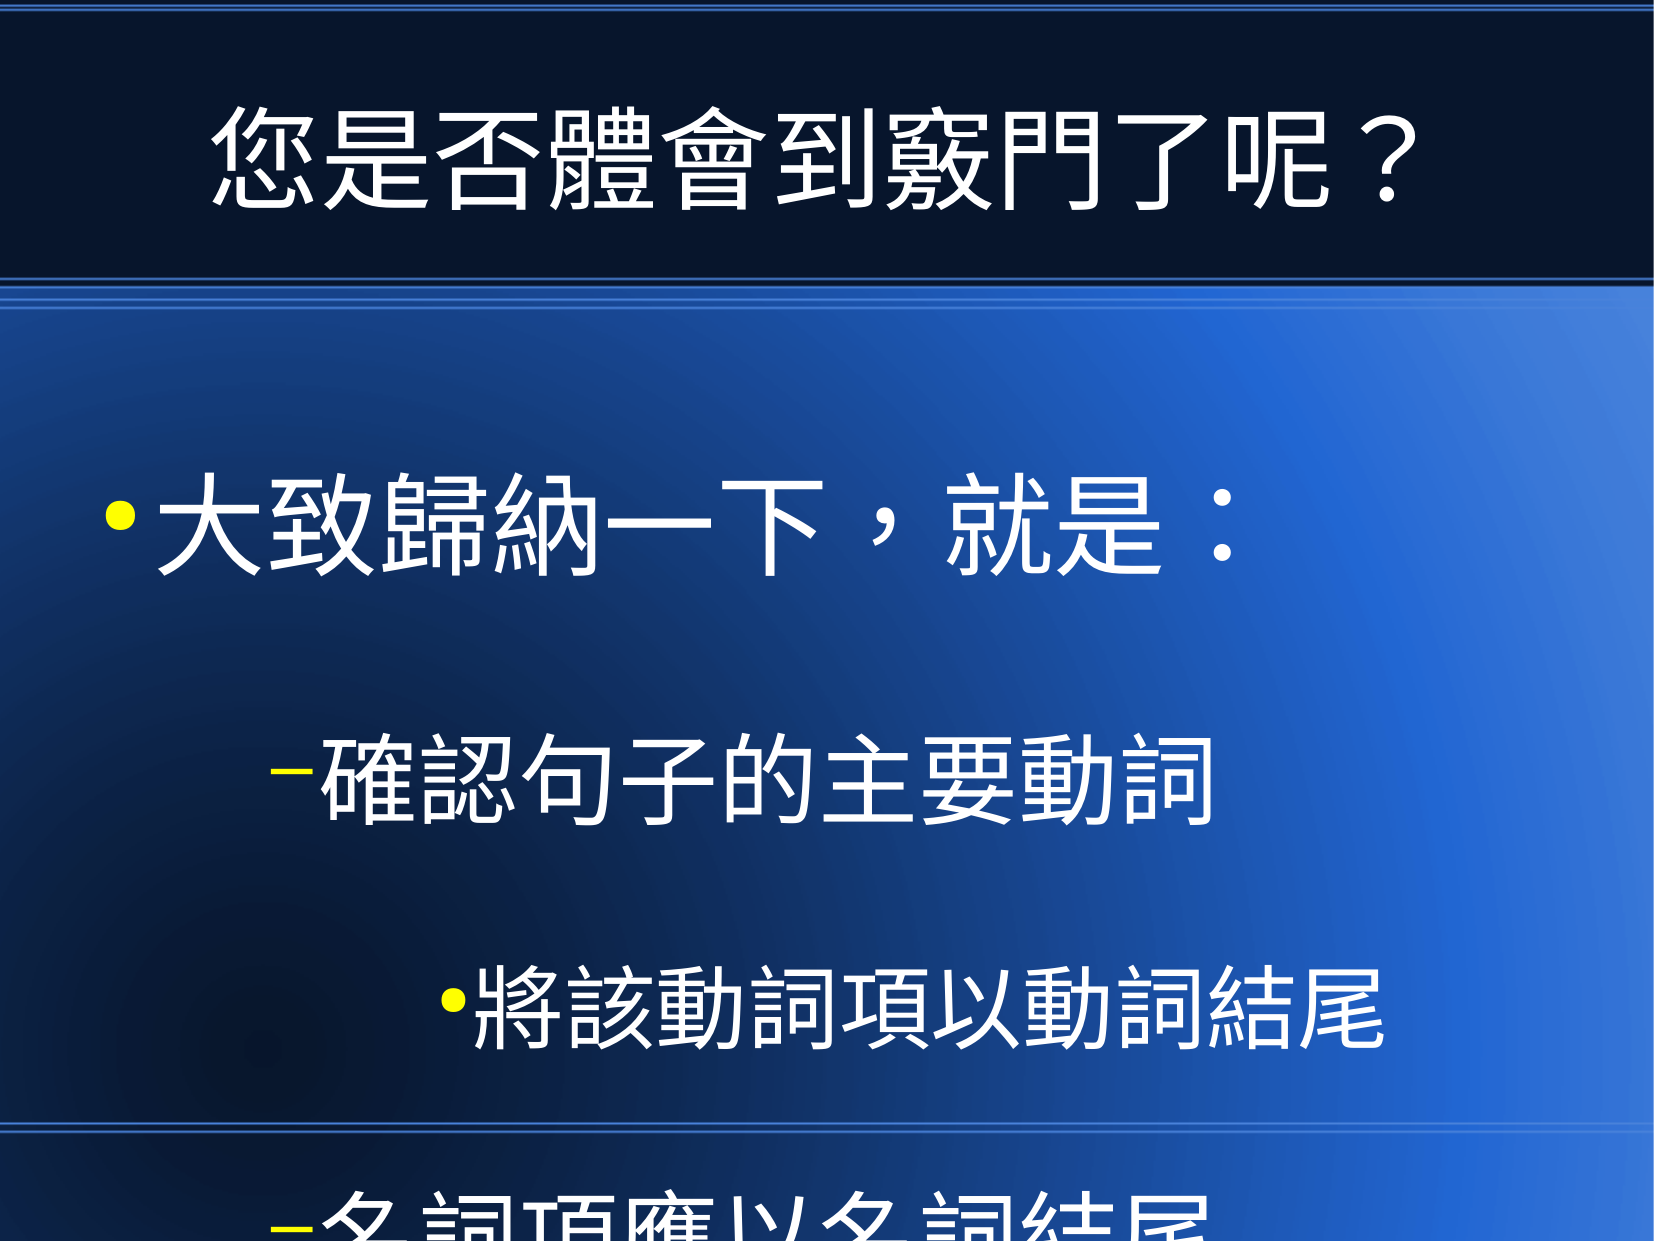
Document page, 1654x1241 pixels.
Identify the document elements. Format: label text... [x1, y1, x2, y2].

list 大致歸納一下，就是： 確認句子的主要動詞 將該動詞項以動詞結尾 名詞項應以名詞結尾 [82, 355, 1571, 1241]
picture [0, 0, 1654, 1241]
title 您是否體會到竅門了呢？ [82, 49, 1571, 257]
